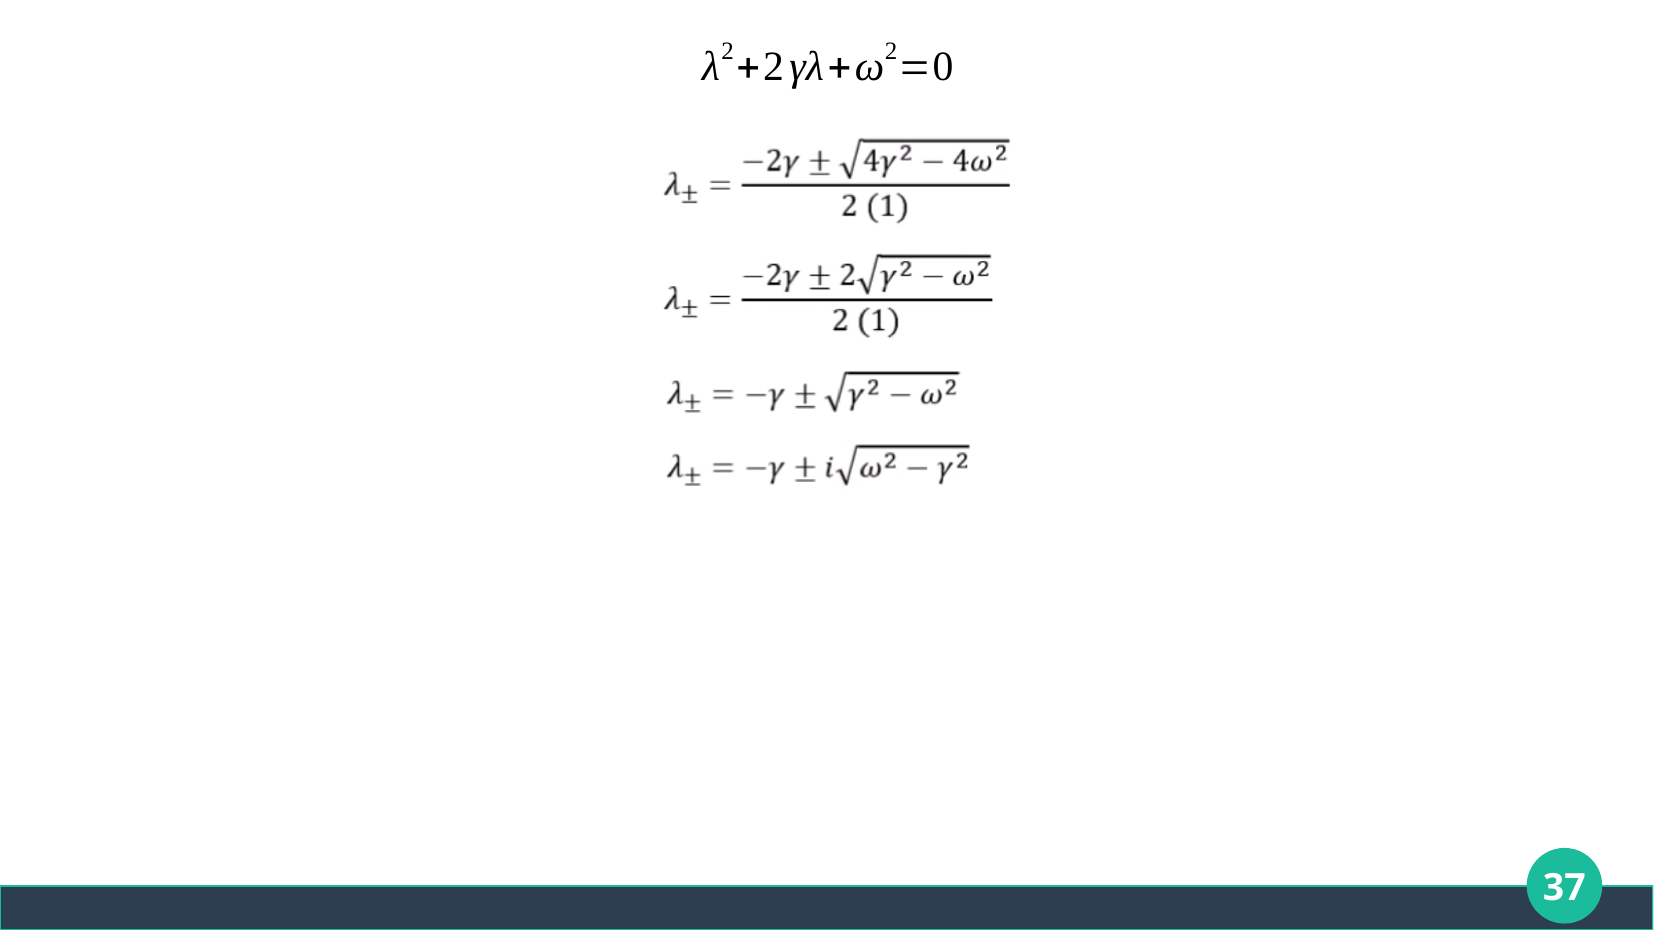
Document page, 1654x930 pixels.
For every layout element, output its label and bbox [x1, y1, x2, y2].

chart [698, 36, 955, 89]
picture [623, 122, 1030, 526]
